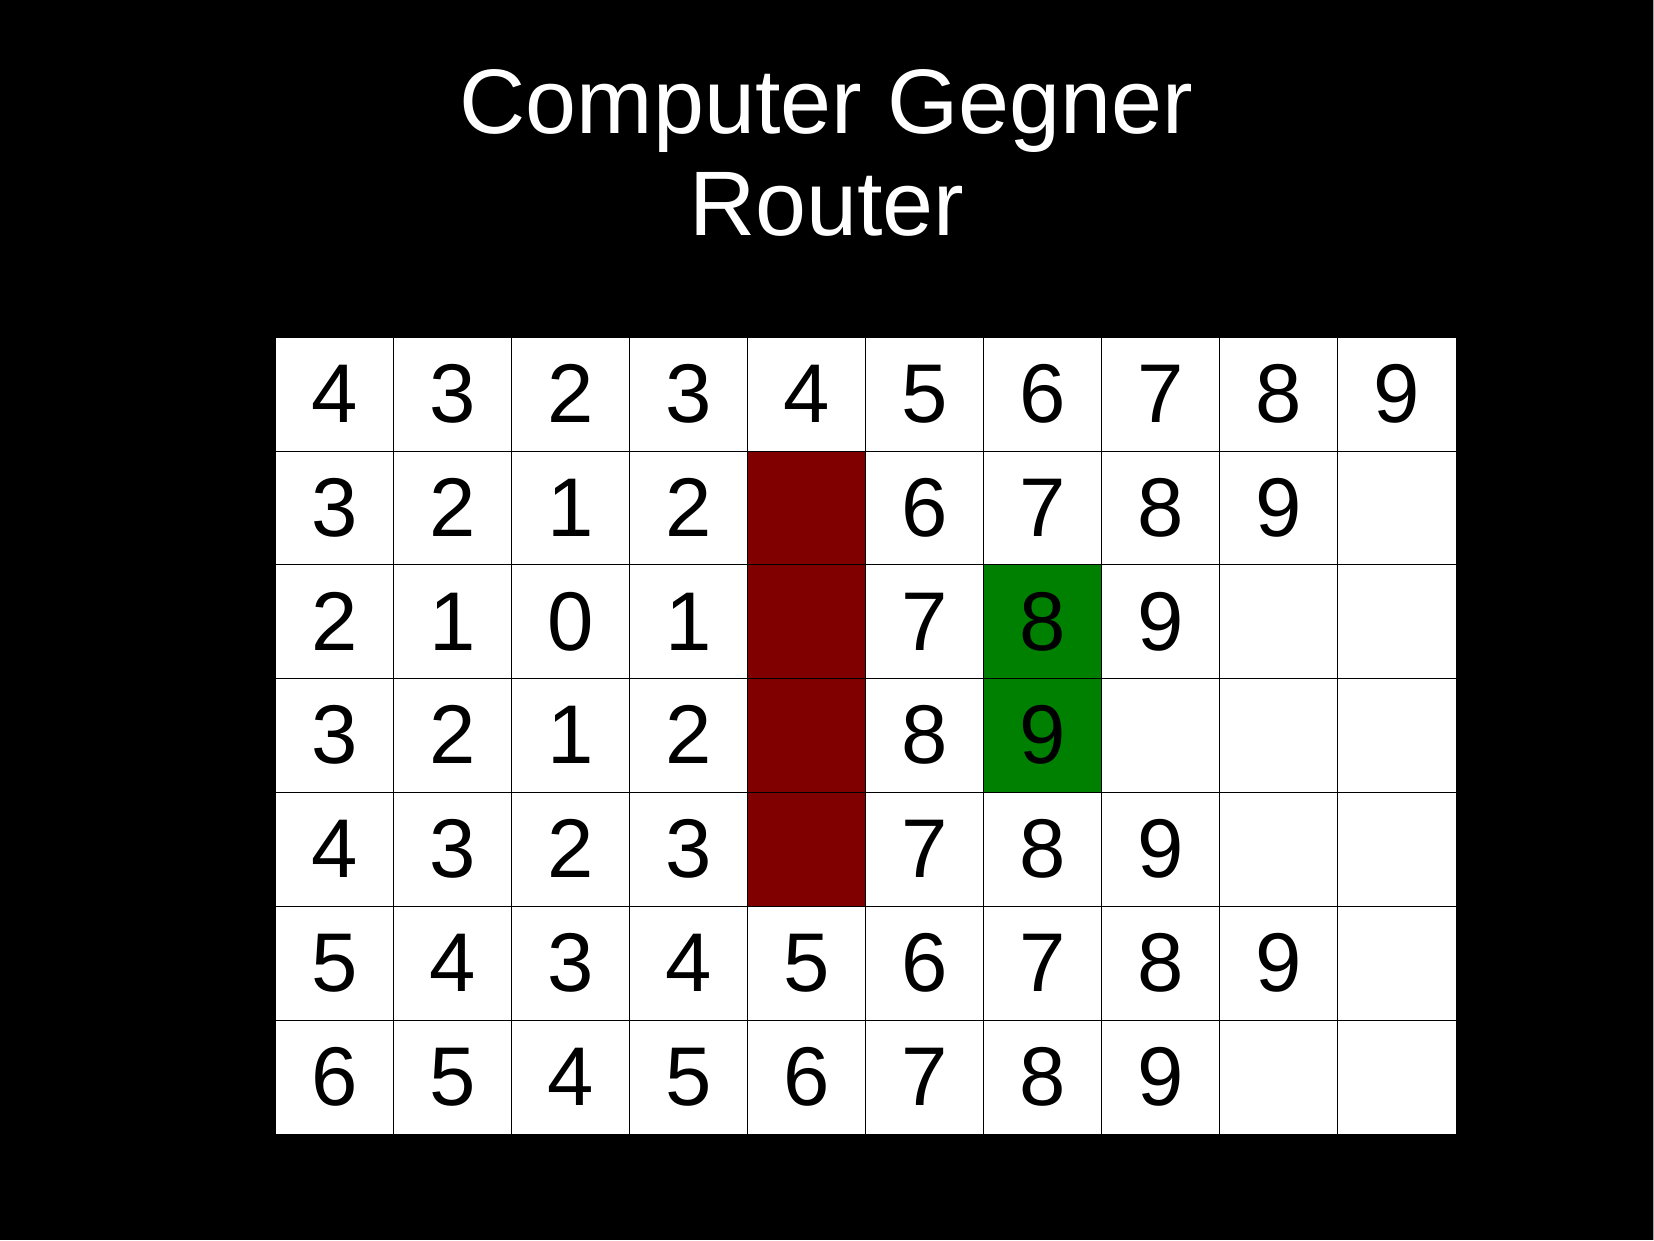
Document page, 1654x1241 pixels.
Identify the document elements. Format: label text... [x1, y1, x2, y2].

table_cell [1338, 565, 1456, 678]
table_cell 8 [984, 565, 1101, 678]
table_header 6 [984, 338, 1101, 451]
table_cell 7 [866, 793, 983, 906]
table_cell 2 [276, 565, 393, 678]
table_cell 2 [630, 679, 747, 792]
table_cell [1338, 452, 1456, 564]
table_cell 1 [512, 679, 629, 792]
table_header 4 [748, 338, 865, 451]
table_cell 5 [630, 1021, 747, 1134]
table_cell 2 [512, 793, 629, 906]
table_cell 2 [630, 452, 747, 564]
table_cell 8 [984, 793, 1101, 906]
table_header 3 [394, 338, 511, 451]
table_cell [1338, 679, 1456, 792]
table_cell 3 [276, 452, 393, 564]
table_header 2 [512, 338, 629, 451]
table_cell 9 [1102, 1021, 1219, 1134]
table_cell 7 [984, 907, 1101, 1020]
table_cell 4 [630, 907, 747, 1020]
table_cell 7 [984, 452, 1101, 564]
table_cell 9 [1220, 907, 1337, 1020]
title Computer Gegner Router [82, 49, 1571, 257]
table_cell 2 [394, 679, 511, 792]
table_cell 6 [866, 452, 983, 564]
table_cell 4 [394, 907, 511, 1020]
table_cell 5 [394, 1021, 511, 1134]
table_cell [1338, 907, 1456, 1020]
table_cell [748, 452, 865, 564]
table_cell [1338, 793, 1456, 906]
table_cell 2 [394, 452, 511, 564]
table_header 5 [866, 338, 983, 451]
table_cell 1 [394, 565, 511, 678]
table_cell [1220, 679, 1337, 792]
table_header 4 [276, 338, 393, 451]
table_cell 8 [1102, 452, 1219, 564]
table_cell 6 [866, 907, 983, 1020]
table_cell 7 [866, 565, 983, 678]
table_cell 8 [984, 1021, 1101, 1134]
table_cell 8 [866, 679, 983, 792]
table_cell [1102, 679, 1219, 792]
table_cell [748, 565, 865, 678]
table_cell [1220, 1021, 1337, 1134]
table_header 9 [1338, 338, 1456, 451]
table_header 3 [630, 338, 747, 451]
table_cell 6 [276, 1021, 393, 1134]
table_cell 9 [1102, 565, 1219, 678]
table_cell 4 [276, 793, 393, 906]
table_cell 1 [630, 565, 747, 678]
table_cell 9 [984, 679, 1101, 792]
table_cell 3 [630, 793, 747, 906]
table_header 8 [1220, 338, 1337, 451]
table_cell [1220, 565, 1337, 678]
table_cell [748, 793, 865, 906]
table_cell 6 [748, 1021, 865, 1134]
table_cell 5 [276, 907, 393, 1020]
table_cell 7 [866, 1021, 983, 1134]
table_cell 3 [276, 679, 393, 792]
table_cell 9 [1220, 452, 1337, 564]
table_header 7 [1102, 338, 1219, 451]
table_cell [1338, 1021, 1456, 1134]
table_cell [1220, 793, 1337, 906]
table_cell 3 [394, 793, 511, 906]
table_cell 3 [512, 907, 629, 1020]
table_cell 5 [748, 907, 865, 1020]
table_cell 1 [512, 452, 629, 564]
table_cell 0 [512, 565, 629, 678]
table_cell 9 [1102, 793, 1219, 906]
table_cell [748, 679, 865, 792]
table_cell 8 [1102, 907, 1219, 1020]
table_cell 4 [512, 1021, 629, 1134]
